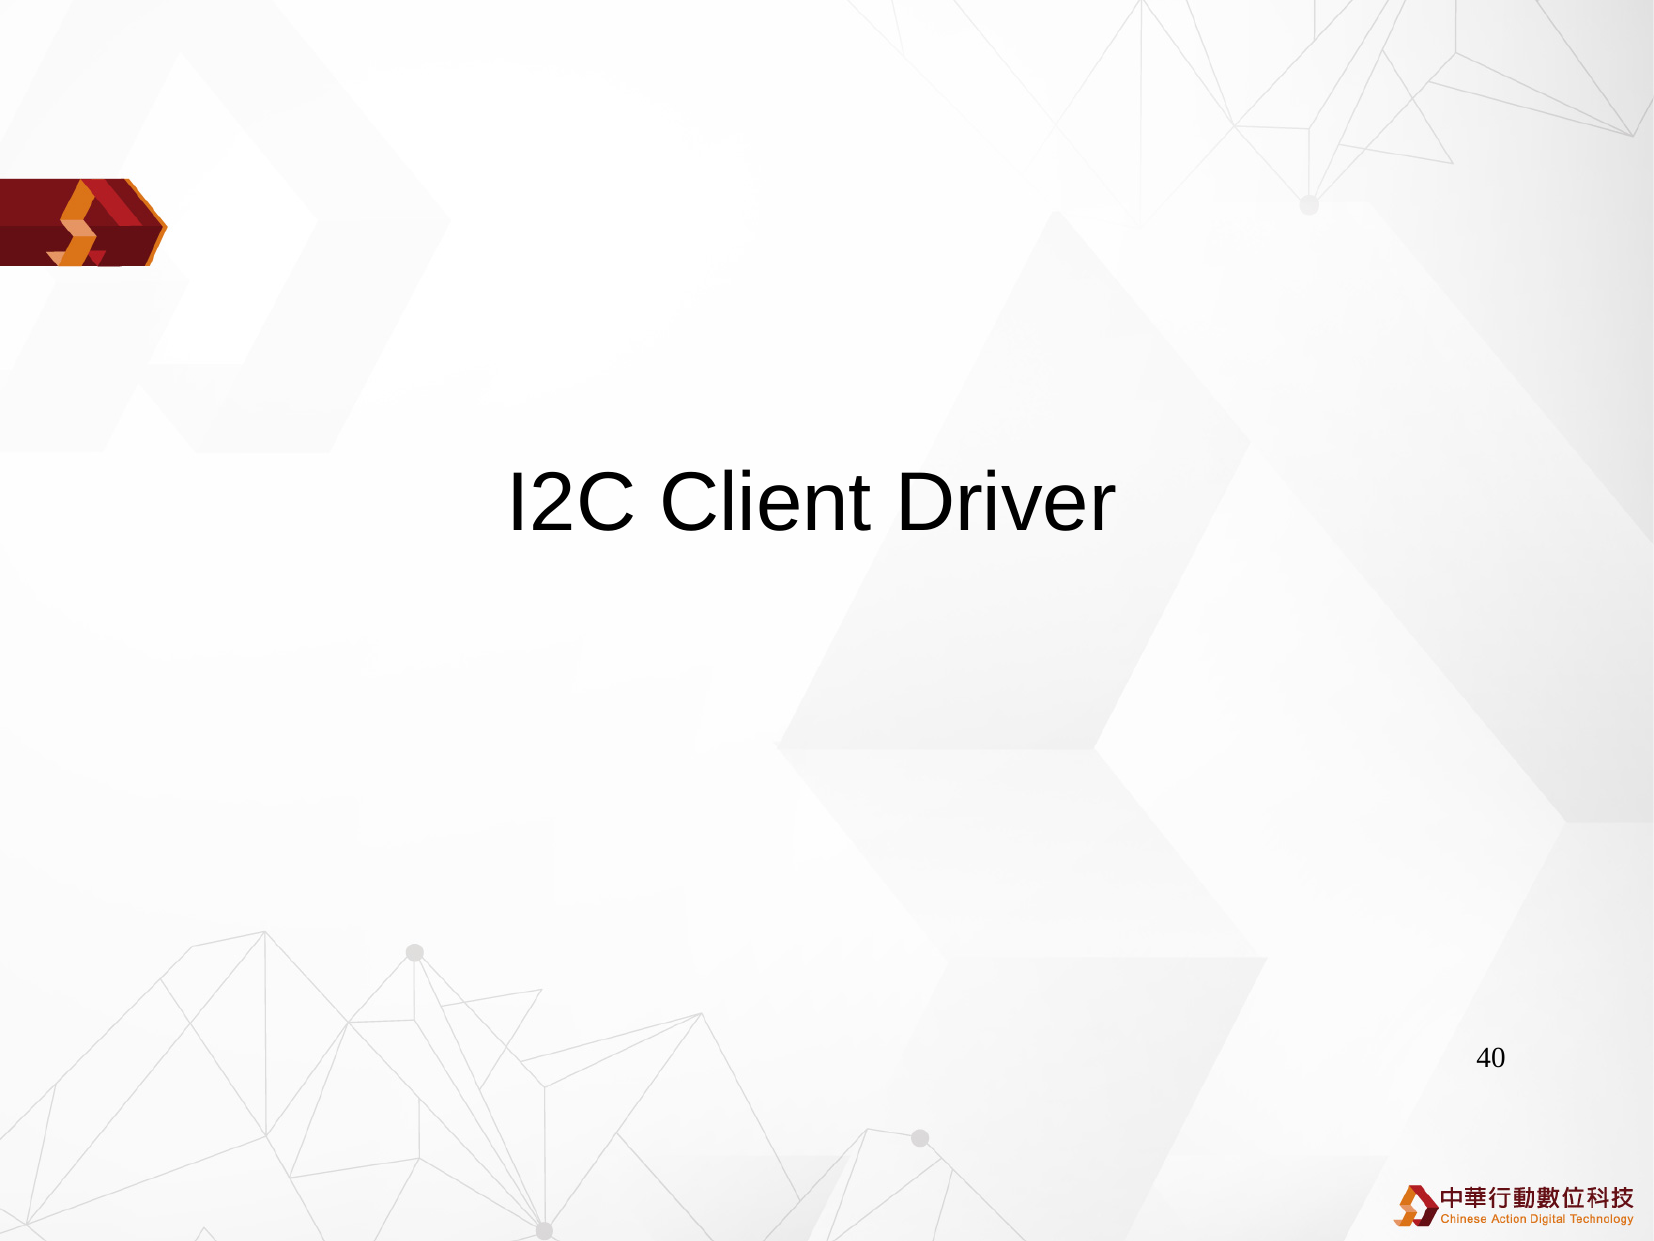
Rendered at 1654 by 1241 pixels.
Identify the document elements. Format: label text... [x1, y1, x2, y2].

subtitle I2C Client Driver [118, 112, 1506, 891]
picture [0, 0, 1654, 1241]
